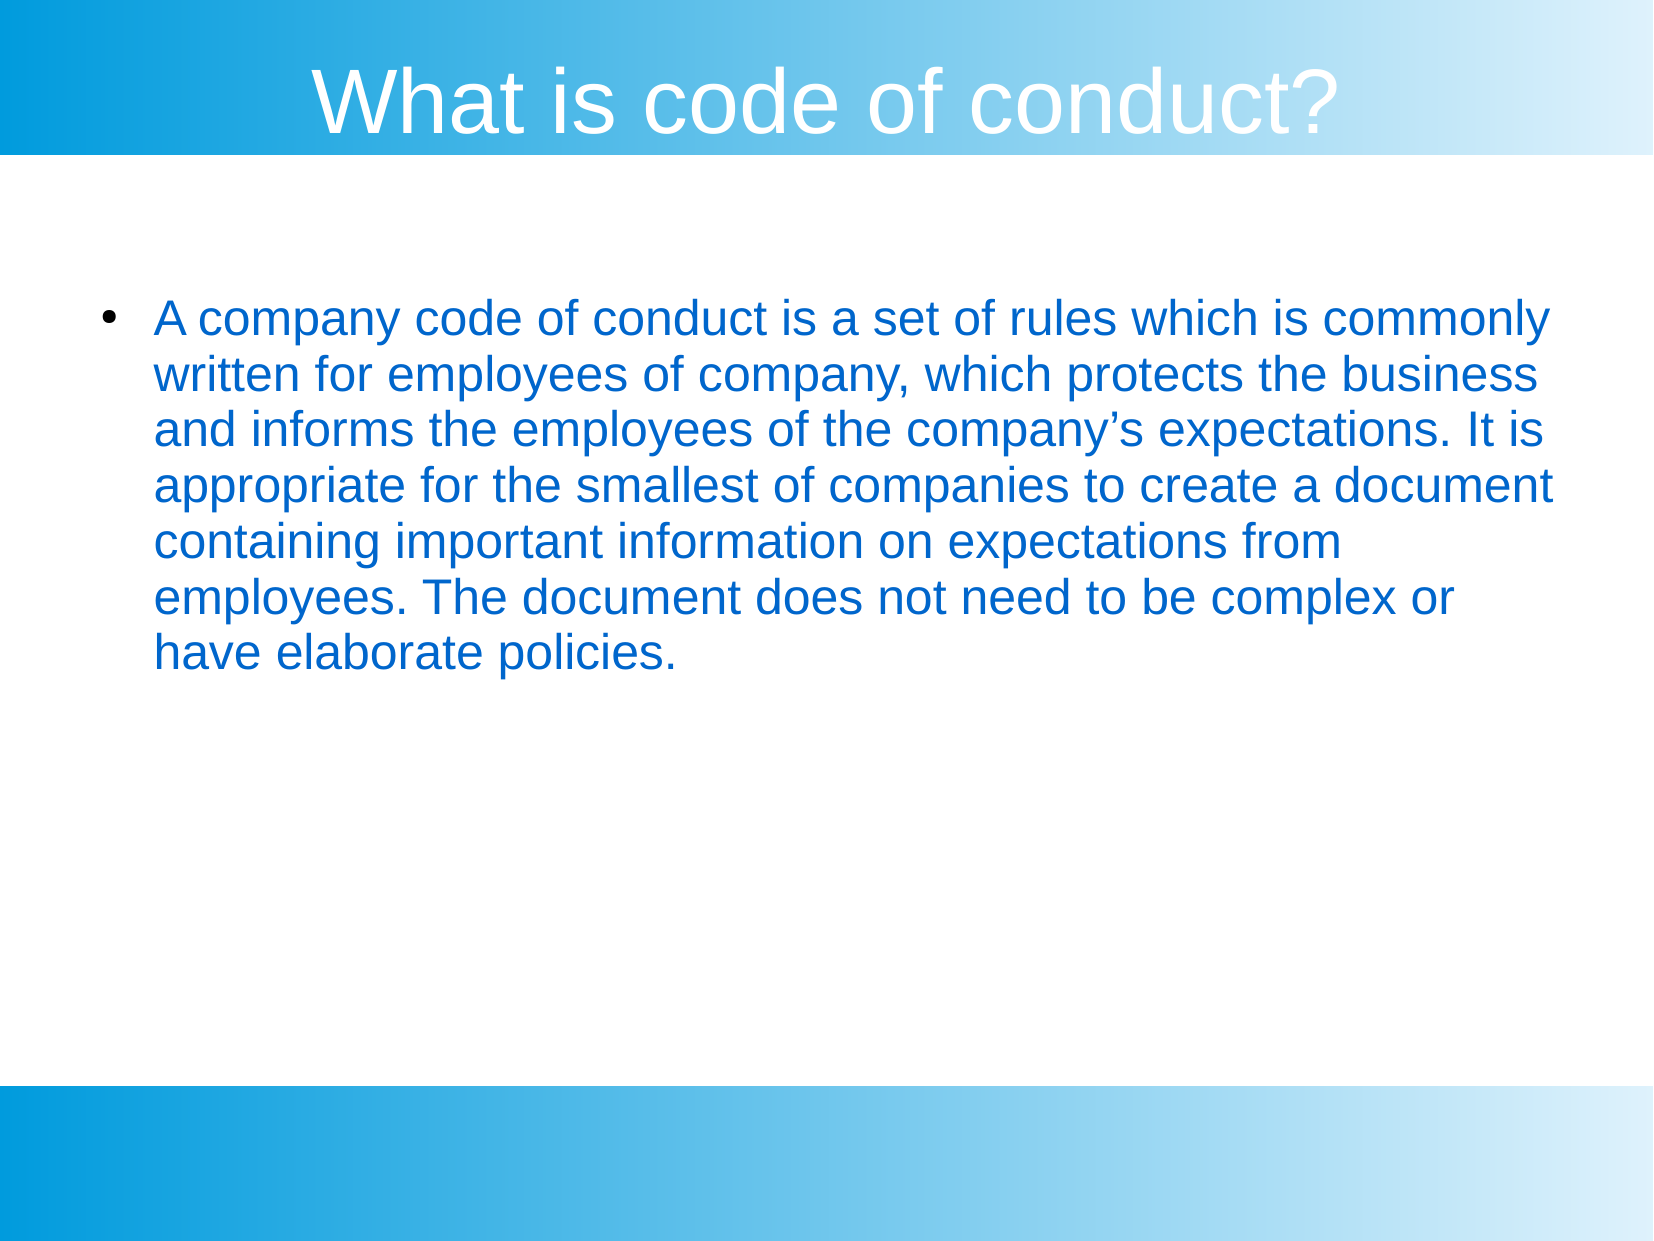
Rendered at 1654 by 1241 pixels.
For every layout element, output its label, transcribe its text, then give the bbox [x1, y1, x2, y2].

list A company code of conduct is a set of rules which is commonly written for employees of company, which protects the business and informs the employees of the company’s expectations. It is appropriate for the smallest of companies to create a document containing important information on expectations from employees. The document does not need to be complex or have elaborate policies. [82, 290, 1571, 1010]
title What is code of conduct? [82, 49, 1571, 155]
